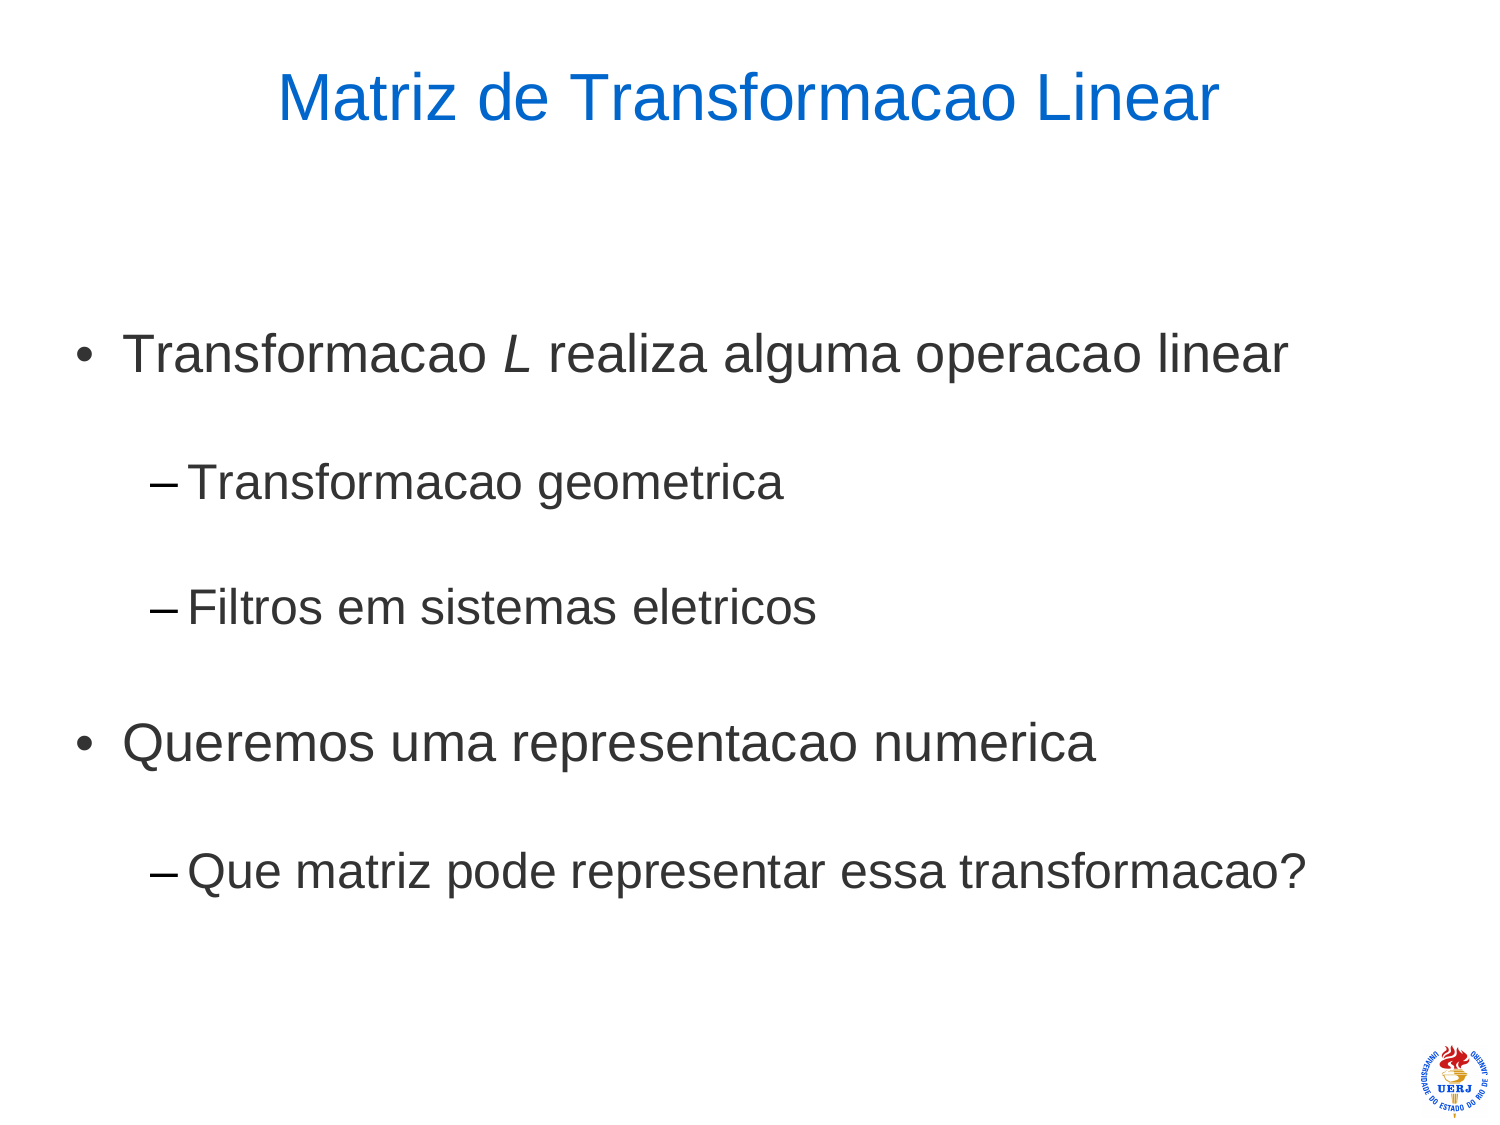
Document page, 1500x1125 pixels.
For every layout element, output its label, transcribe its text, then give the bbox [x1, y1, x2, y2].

picture [1421, 1045, 1488, 1118]
list Transformacao L realiza alguma operacao linear Transformacao geometrica Filtros em sistemas eletricos Queremos uma representacao numerica Que matriz pode representar essa transformacao? [75, 262, 1424, 1004]
title Matriz de Transformacao Linear [75, 45, 1424, 232]
